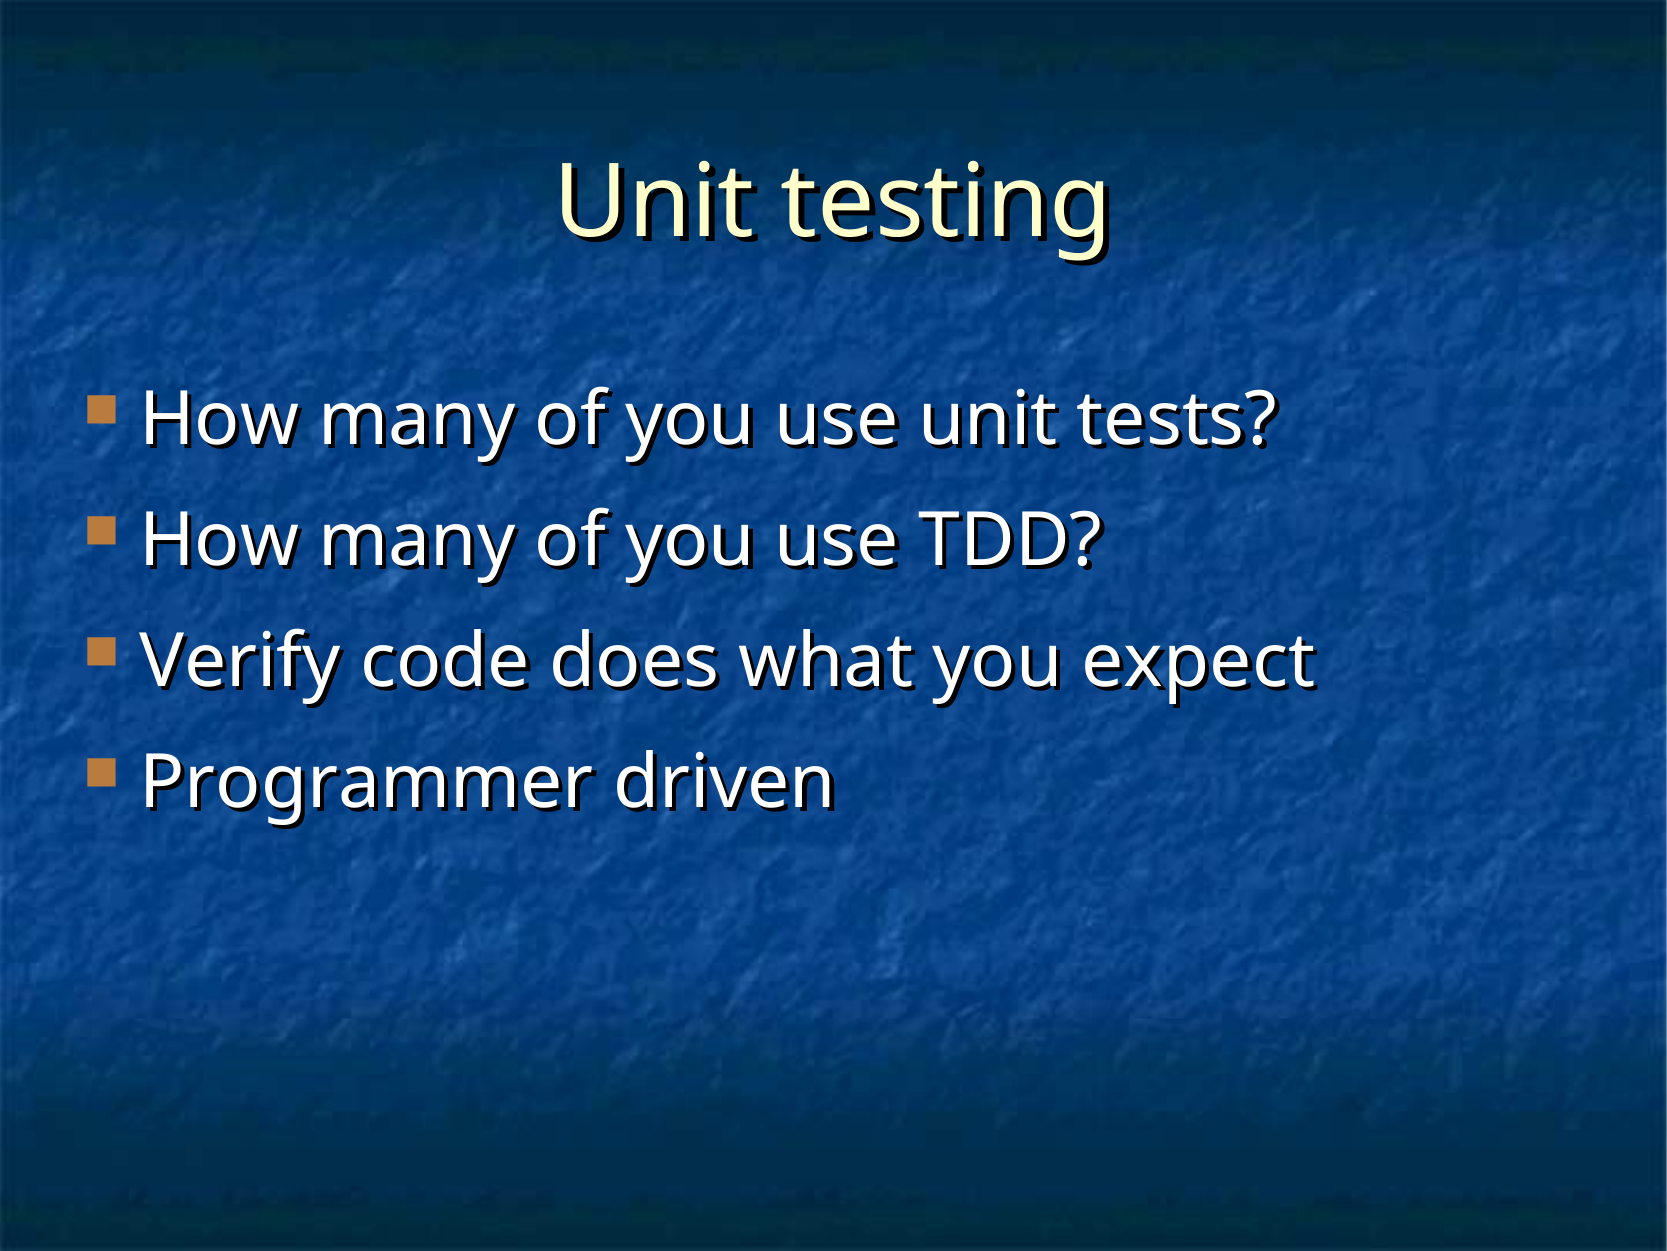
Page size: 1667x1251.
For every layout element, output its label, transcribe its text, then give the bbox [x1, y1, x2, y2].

title Unit testing [83, 77, 1584, 312]
list How many of you use unit tests? How many of you use TDD? Verify code does what you expect Programmer driven [83, 361, 1584, 1097]
picture [0, 0, 1667, 1251]
